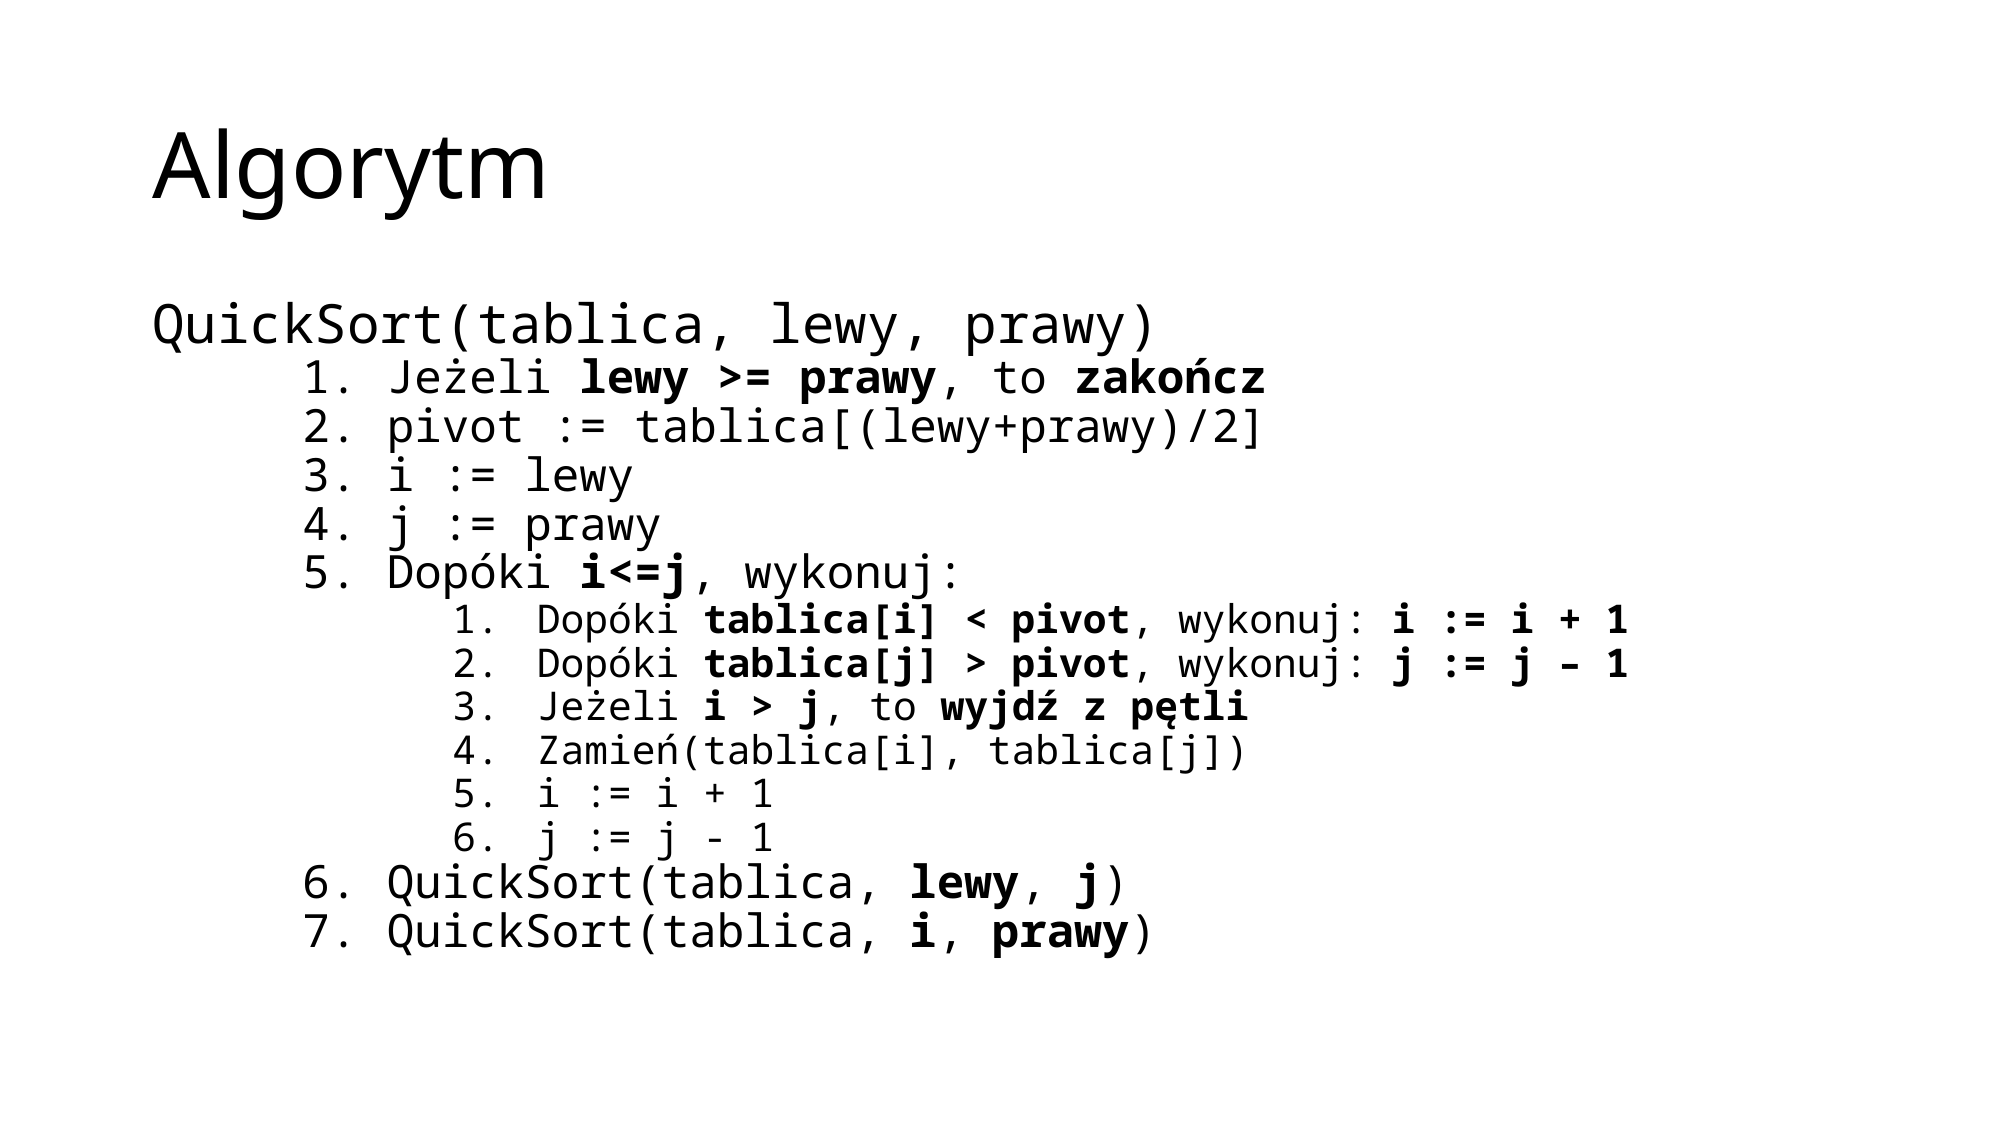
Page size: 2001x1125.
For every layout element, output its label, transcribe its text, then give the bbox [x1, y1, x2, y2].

list QuickSort(tablica, lewy, prawy) Jeżeli lewy >= prawy, to zakończ pivot := tablica[(lewy+prawy)/2] i := lewy j := prawy Dopóki i<=j, wykonuj: Dopóki tablica[i] < pivot, wykonuj: i := i + 1 Dopóki tablica[j] > pivot, wykonuj: j := j – 1 Jeżeli i > j, to wyjdź z pętli Zamień(tablica[i], tablica[j]) i := i + 1 j := j - 1 QuickSort(tablica, lewy, j) QuickSort(tablica, i, prawy) [137, 299, 1863, 1014]
title Algorytm [137, 59, 1863, 278]
